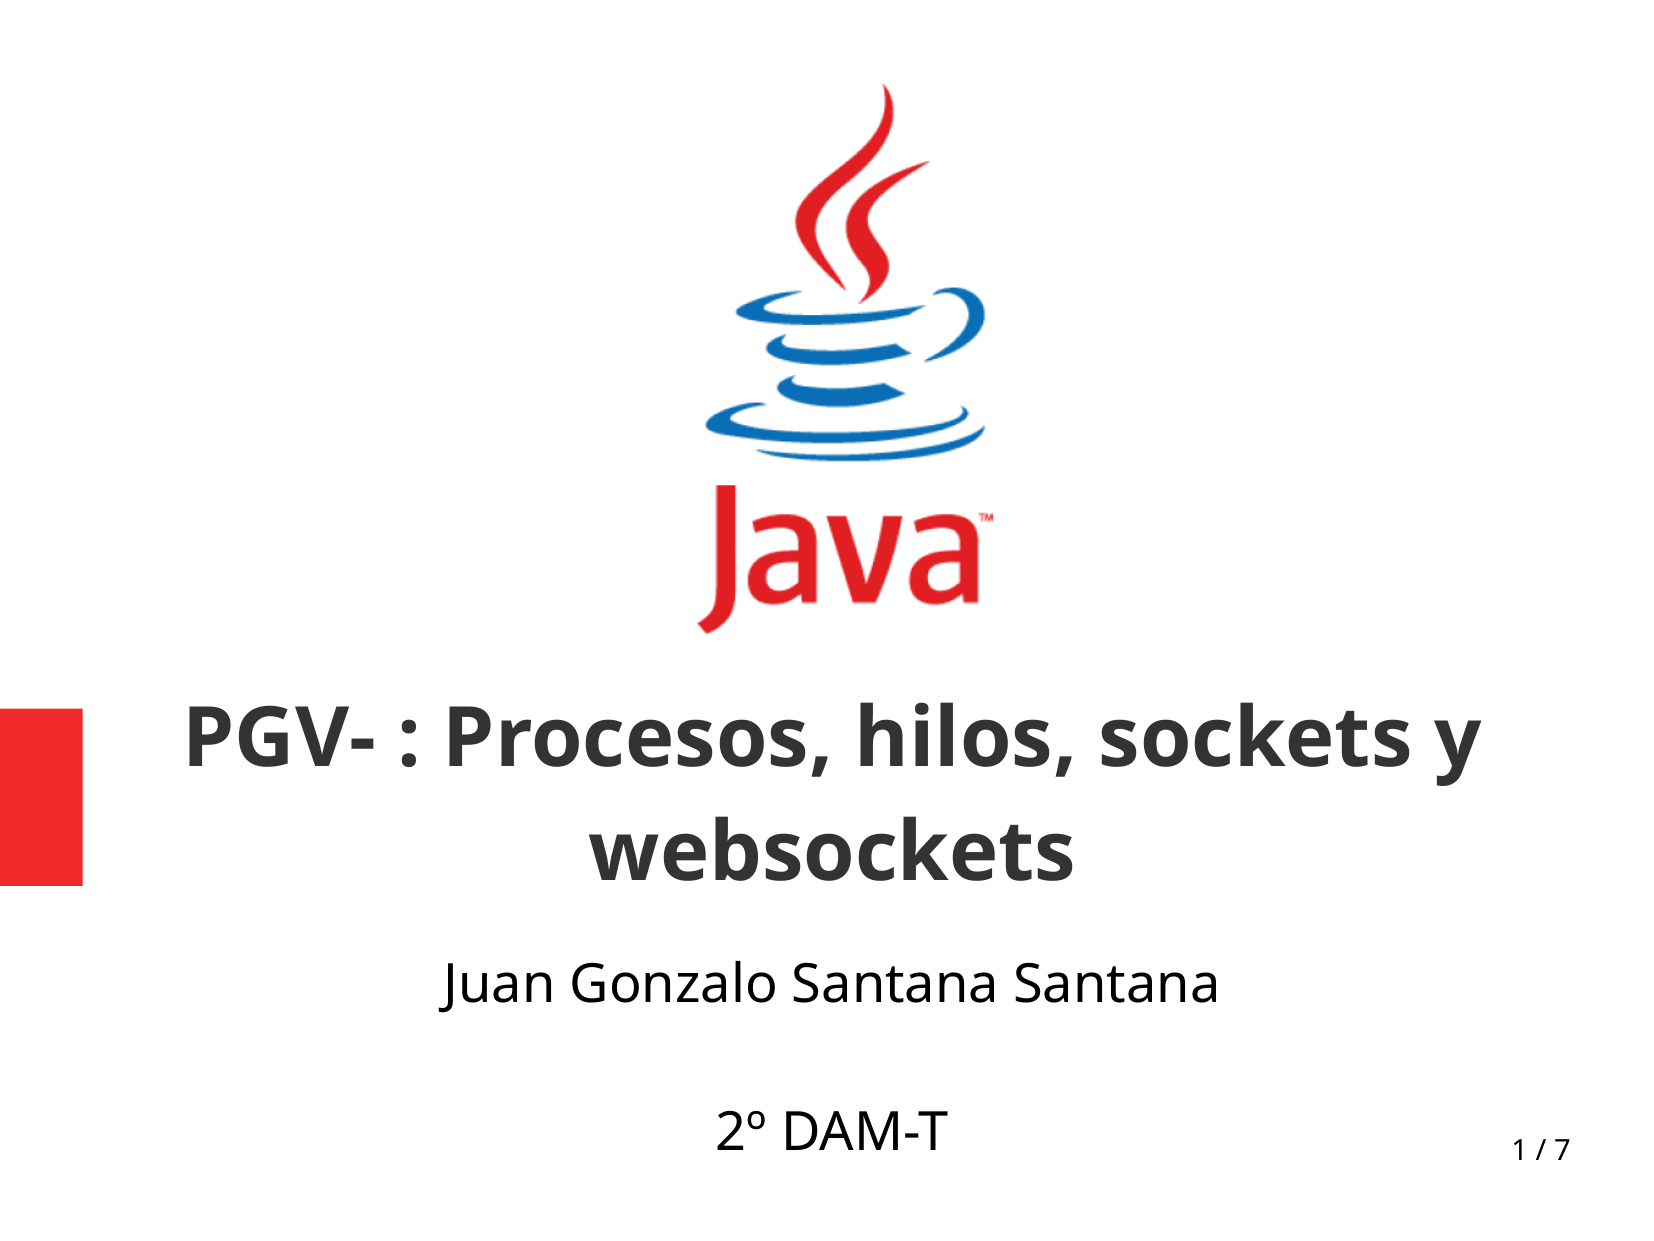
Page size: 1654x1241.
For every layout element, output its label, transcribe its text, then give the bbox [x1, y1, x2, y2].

subtitle Juan Gonzalo Santana Santana 2º DAM-T [129, 944, 1536, 1167]
picture [521, 35, 1170, 683]
title PGV- : Procesos, hilos, sockets y websockets [129, 655, 1536, 928]
